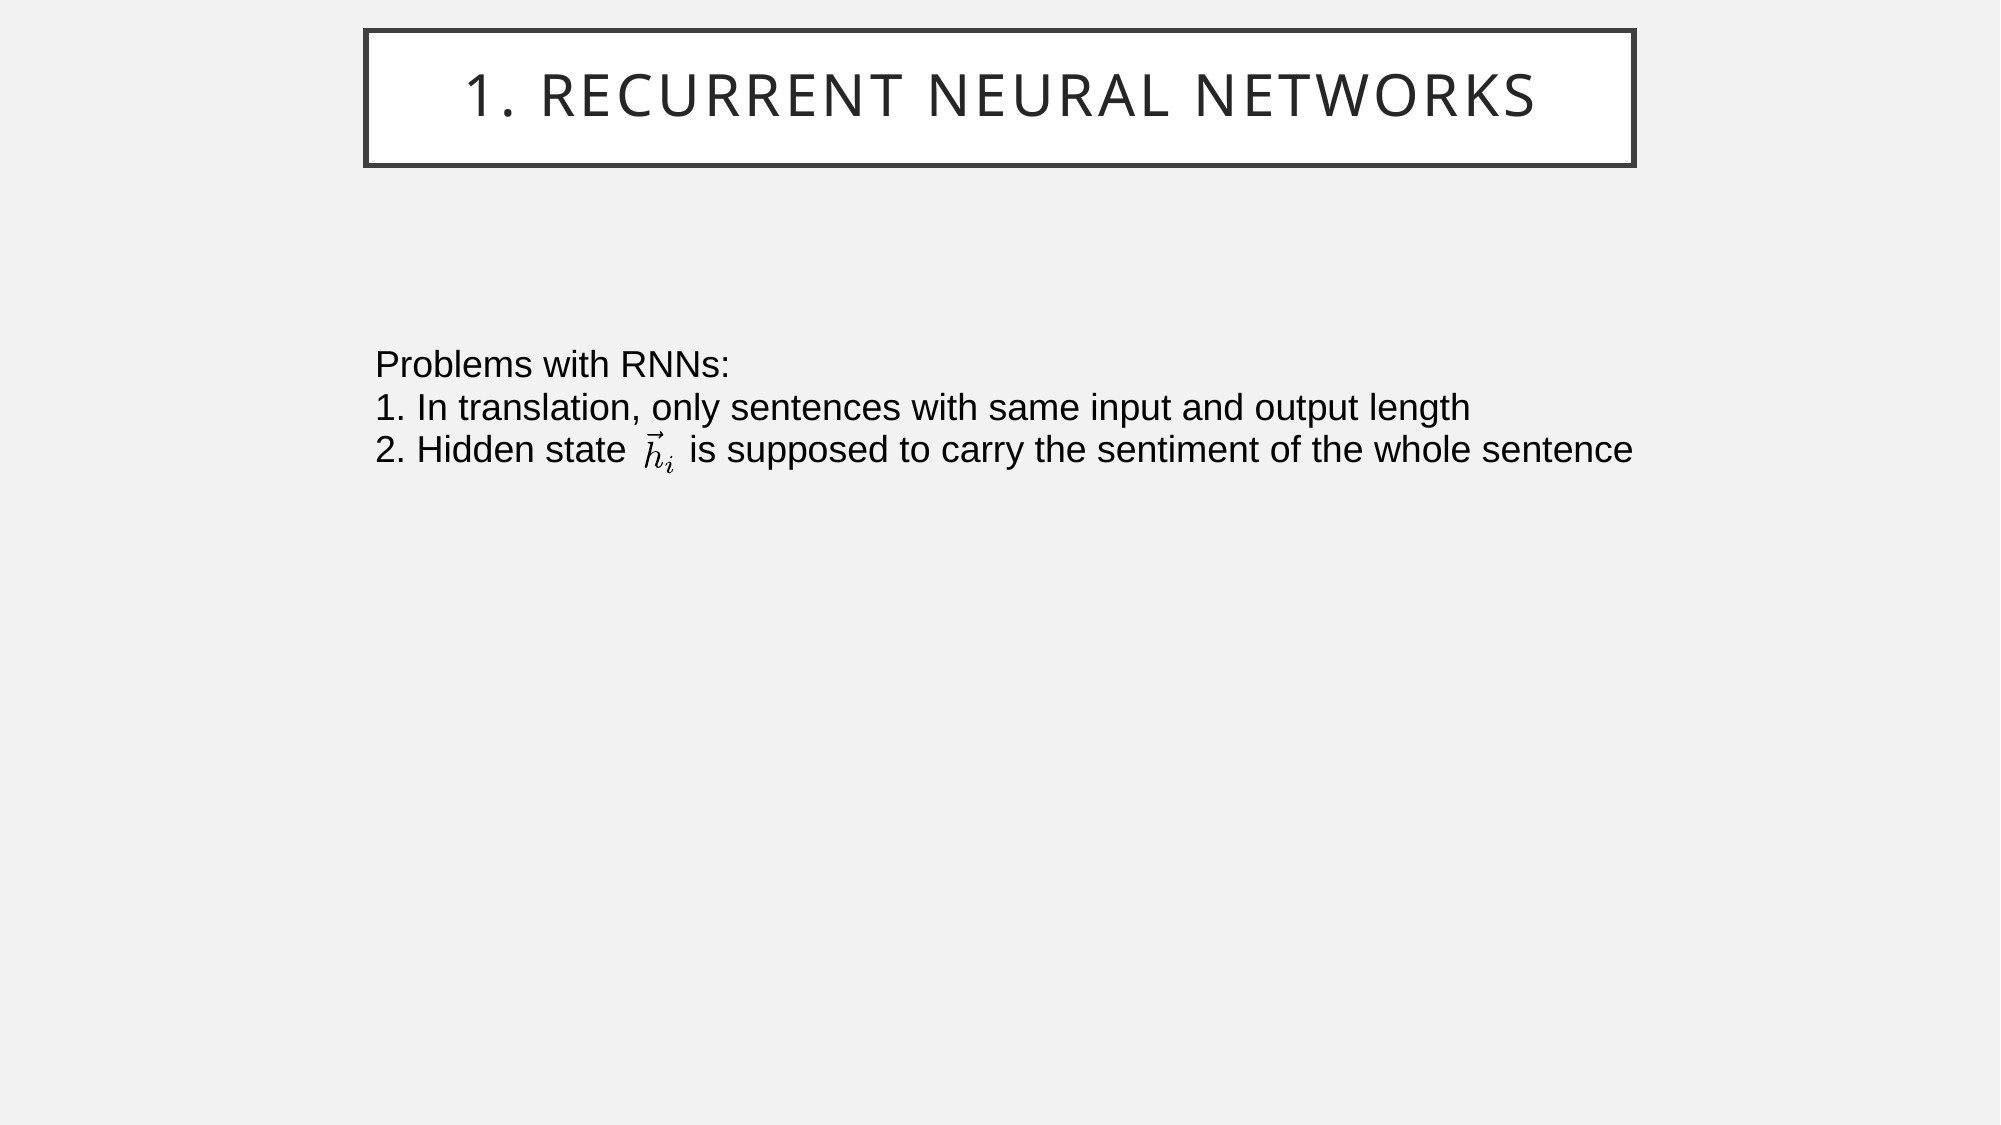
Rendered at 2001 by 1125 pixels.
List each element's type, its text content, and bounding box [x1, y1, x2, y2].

text_box [647, 431, 664, 439]
text_box [665, 461, 674, 474]
text_box [644, 441, 664, 468]
title 1. Recurrent neural networks [366, 30, 1634, 166]
text_box Problems with RNNs: 1. In translation, only sentences with same input and output length 2. Hidden state is supposed to carry the sentiment of the whole sentence [360, 336, 1650, 478]
